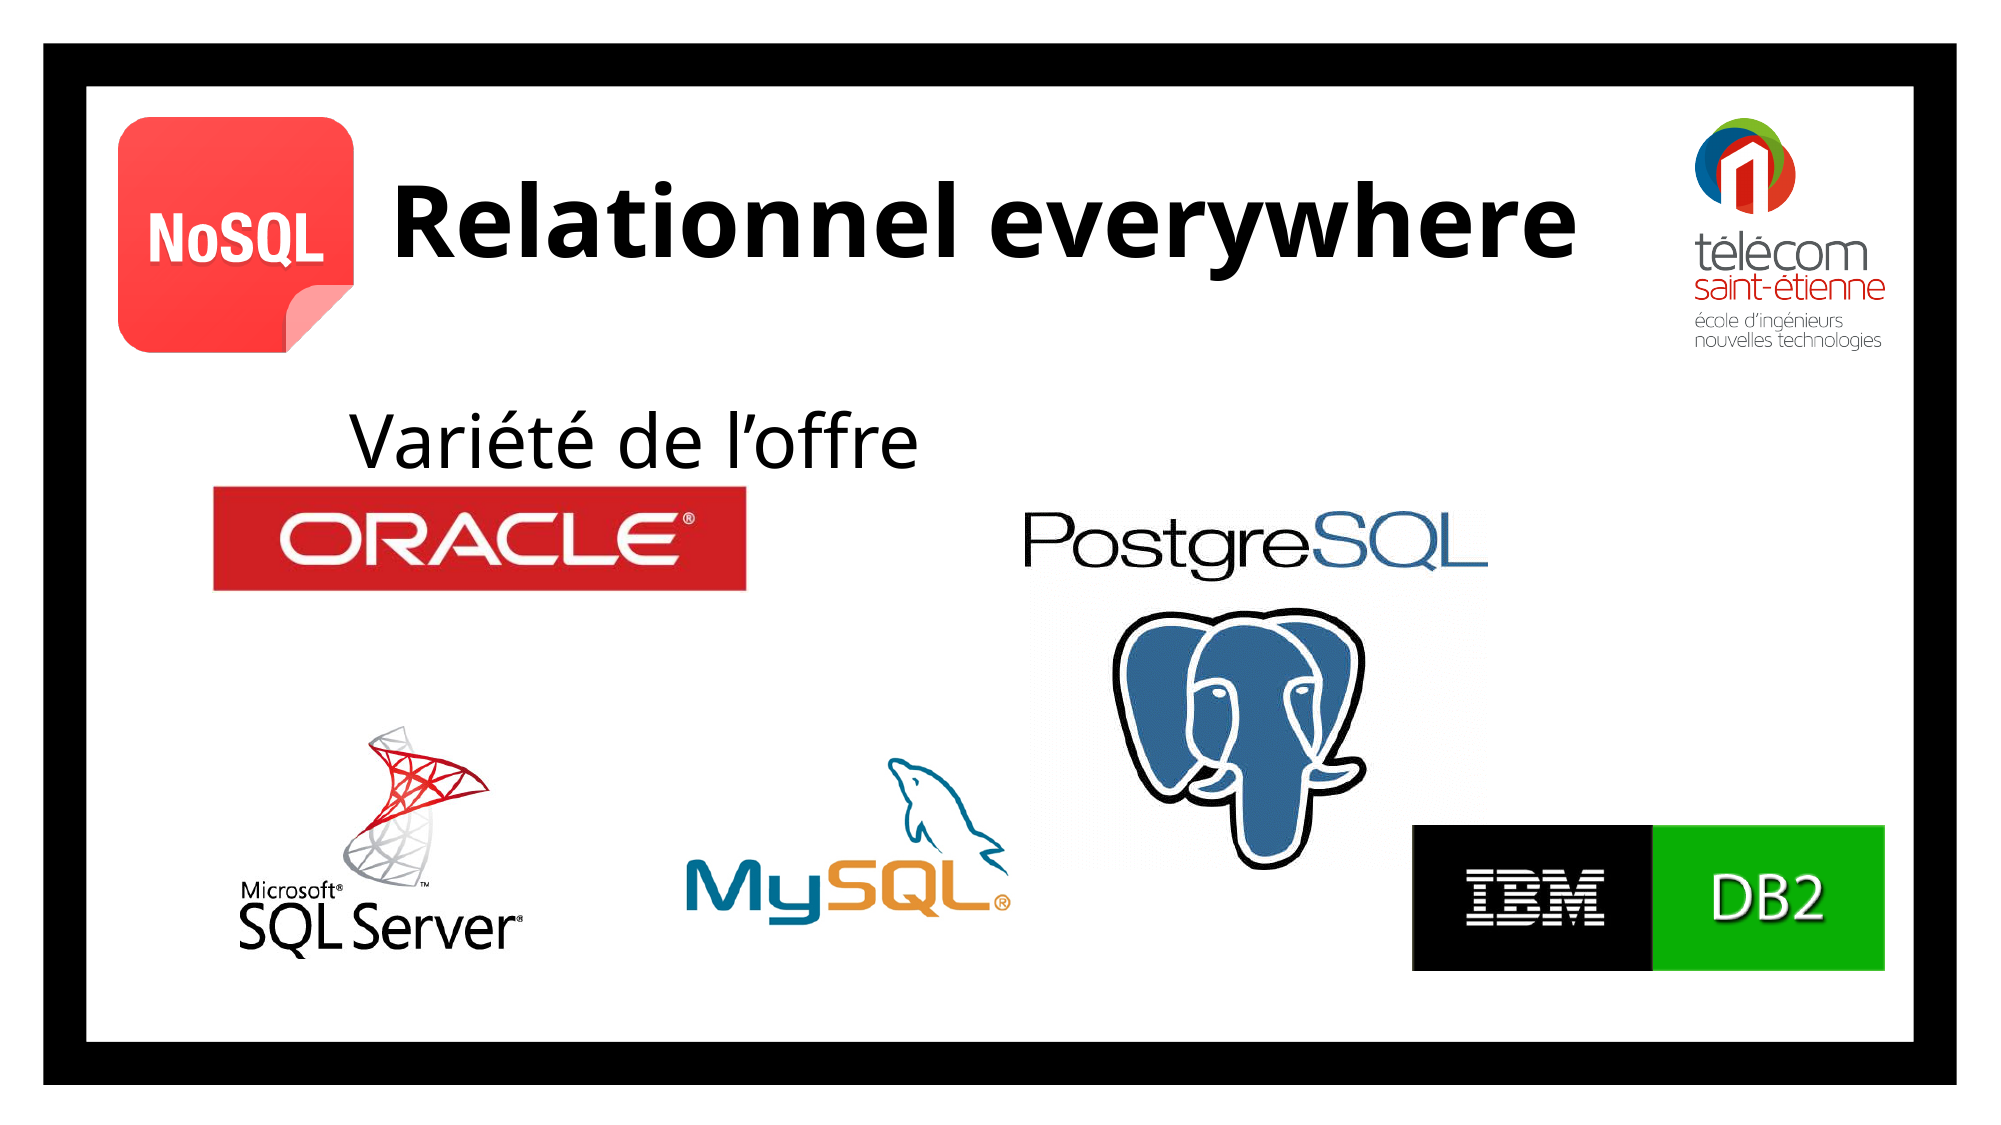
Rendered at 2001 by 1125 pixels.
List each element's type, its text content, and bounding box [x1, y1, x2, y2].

picture [638, 503, 1885, 971]
title Relationnel everywhere [370, 138, 1695, 304]
text_box Variété de l’offre [334, 341, 1757, 478]
picture [101, 100, 370, 369]
picture [240, 726, 523, 959]
picture [212, 485, 749, 593]
picture [1695, 118, 1885, 351]
